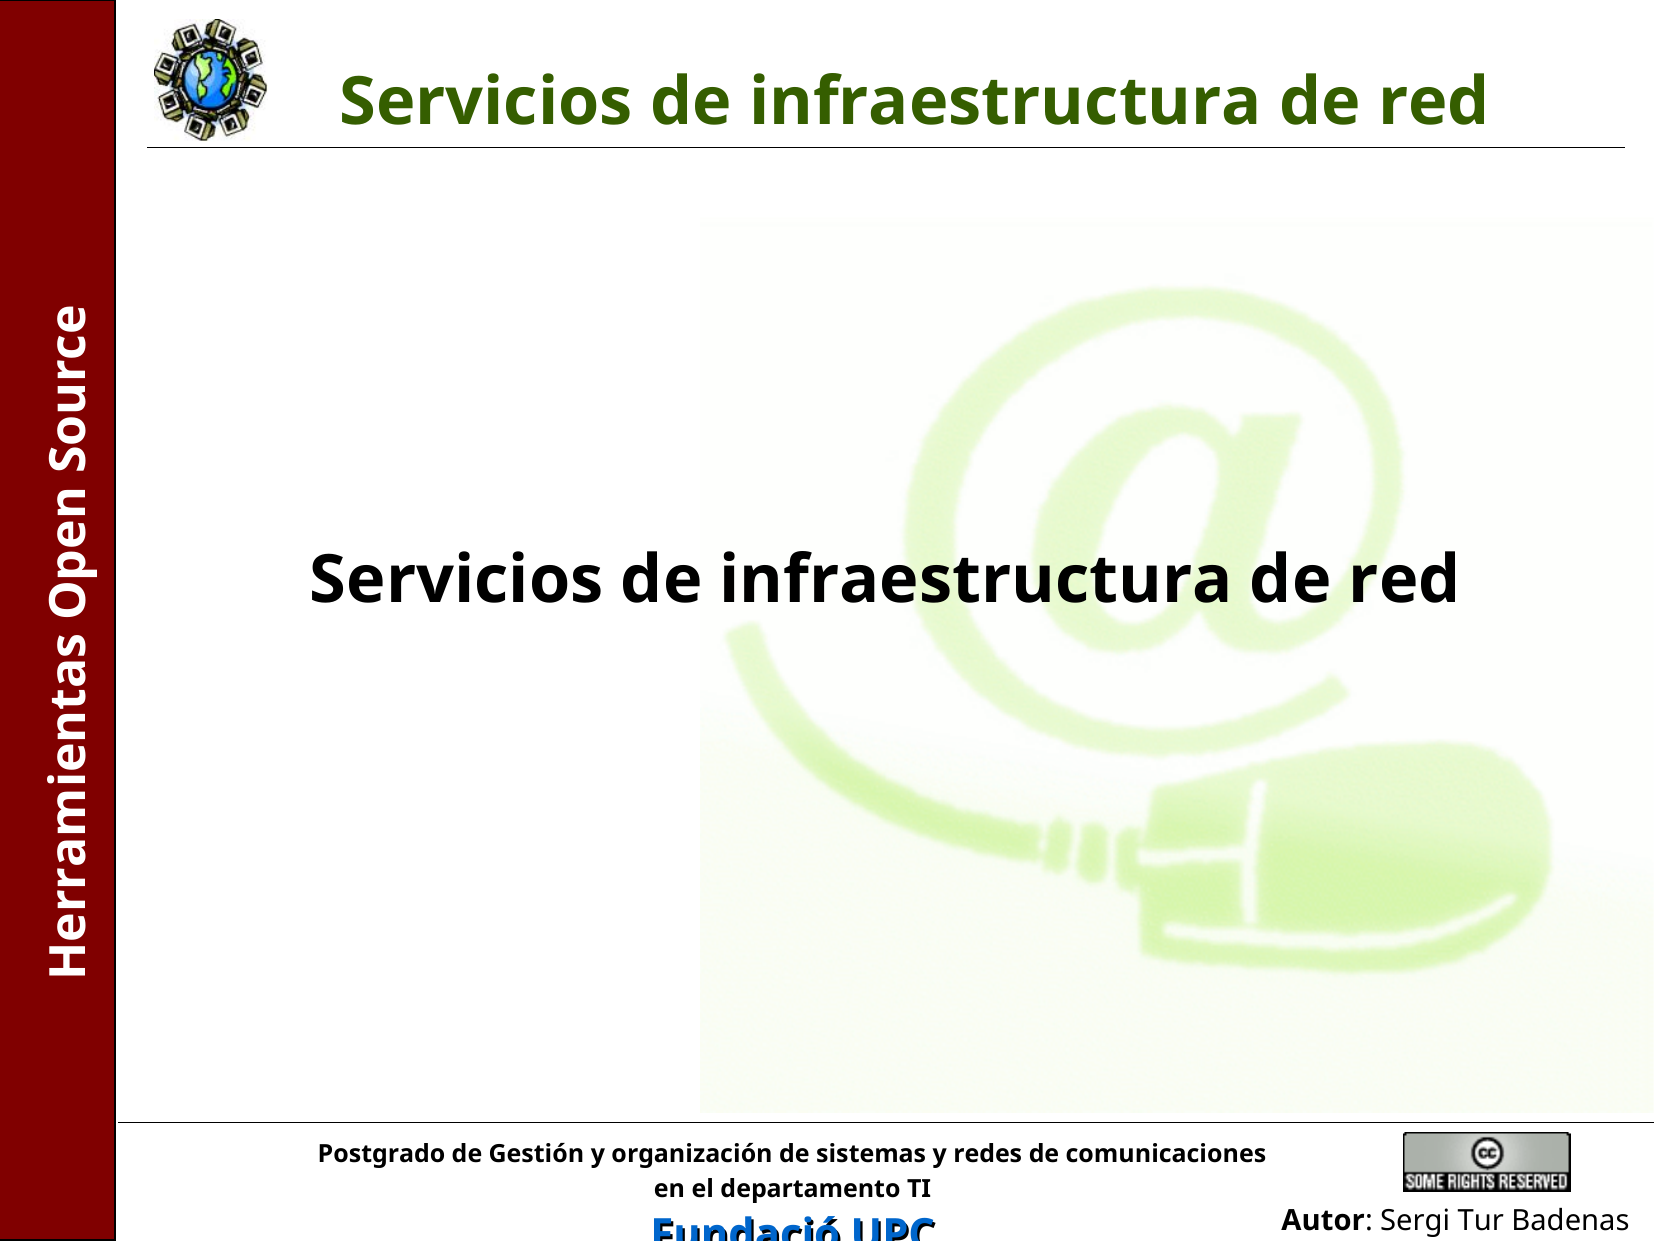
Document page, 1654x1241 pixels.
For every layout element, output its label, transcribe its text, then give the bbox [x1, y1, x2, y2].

subtitle Servicios de infraestructura de red [141, 250, 1630, 1086]
picture [154, 19, 268, 142]
picture [700, 217, 1654, 1113]
picture [1403, 1132, 1571, 1192]
title Servicios de infraestructura de red [171, 49, 1654, 148]
